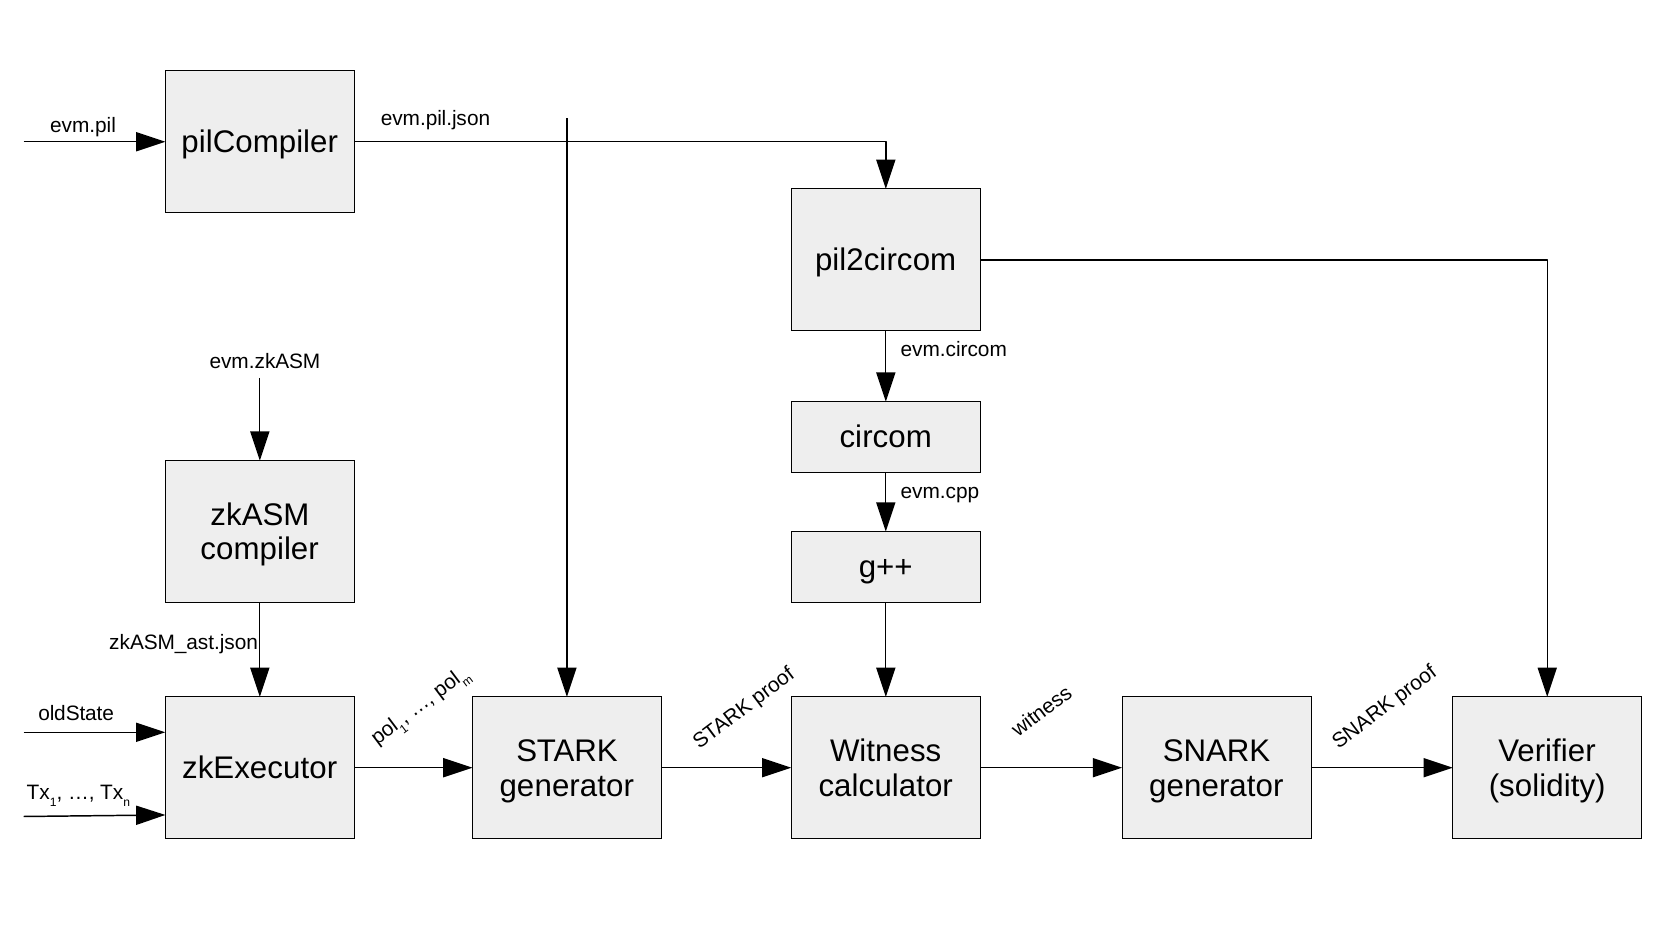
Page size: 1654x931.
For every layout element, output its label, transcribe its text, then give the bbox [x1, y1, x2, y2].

text_box STARK generator [472, 696, 662, 839]
text_box evm.pil.json [366, 98, 532, 138]
text_box oldState [23, 694, 130, 733]
text_box evm.cpp [885, 472, 1052, 511]
text_box zkExecutor [165, 696, 355, 839]
text_box zkASM_ast.json [94, 623, 284, 662]
text_box Tx1, …, Txn [11, 773, 154, 817]
text_box pol1, …, polm [349, 633, 508, 768]
text_box pilCompiler [165, 70, 355, 213]
text_box Verifier (solidity) [1452, 696, 1642, 839]
text_box STARK proof [671, 637, 827, 768]
text_box Witness calculator [791, 696, 981, 839]
text_box witness [990, 626, 1146, 756]
text_box SNARK proof [1311, 637, 1467, 768]
text_box SNARK generator [1122, 696, 1312, 839]
text_box zkASM compiler [165, 460, 355, 603]
text_box evm.zkASM [194, 342, 367, 395]
text_box circom [791, 401, 981, 473]
text_box evm.circom [885, 330, 1052, 369]
text_box evm.pil [35, 106, 166, 150]
text_box pil2circom [791, 188, 981, 331]
text_box g++ [791, 531, 981, 603]
